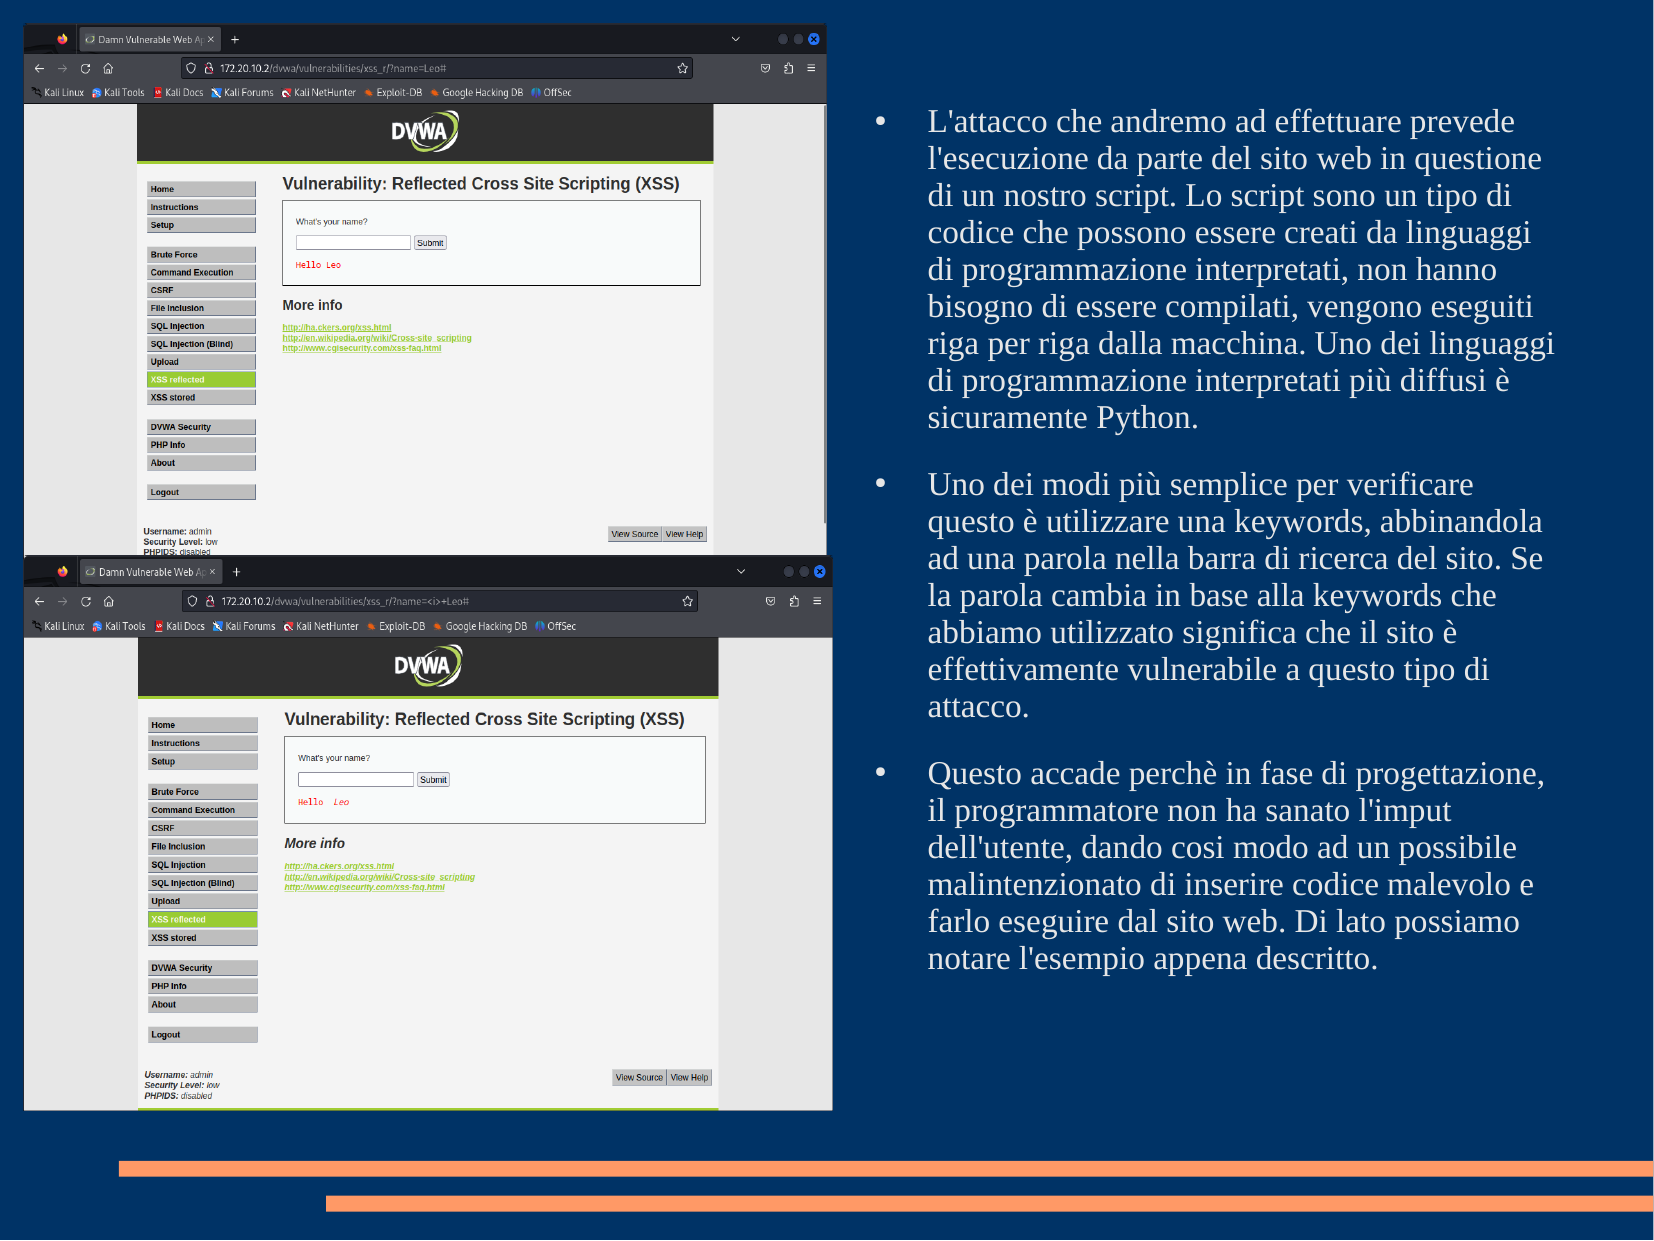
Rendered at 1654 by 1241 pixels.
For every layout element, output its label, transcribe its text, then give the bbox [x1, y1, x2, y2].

picture [23, 23, 833, 1111]
list L'attacco che andremo ad effettuare prevede l'esecuzione da parte del sito web in questione di un nostro script. Lo script sono un tipo di codice che possono essere creati da linguaggi di programmazione interpretati, non hanno bisogno di essere compilati, vengono eseguiti riga per riga dalla macchina. Uno dei linguaggi di programmazione interpretati più diffusi è sicuramente Python. Uno dei modi più semplice per verificare questo è utilizzare una keywords, abbinandola ad una parola nella barra di ricerca del sito. Se la parola cambia in base alla keywords che abbiamo utilizzato significa che il sito è effettivamente vulnerabile a questo tipo di attacco. Questo accade perchè in fase di progettazione, il programmatore non ha sanato l'imput dell'utente, dando cosi modo ad un possibile malintenzionato di inserire codice malevolo e farlo eseguire dal sito web. Di lato possiamo notare l'esempio appena descritto. [856, 102, 1560, 993]
